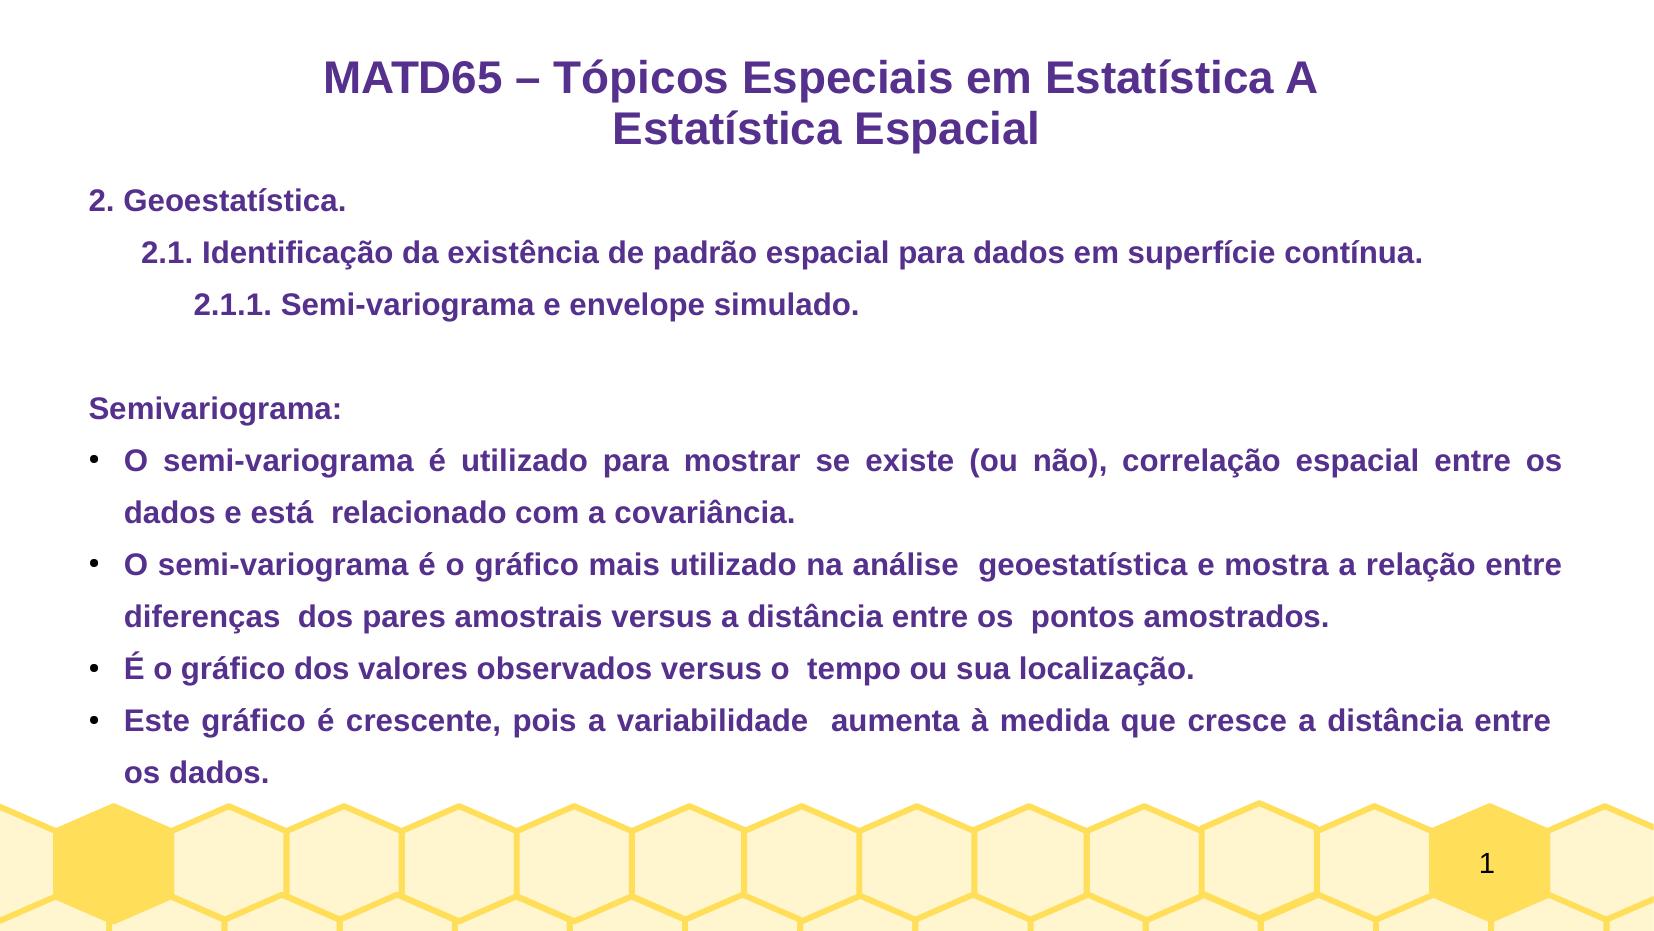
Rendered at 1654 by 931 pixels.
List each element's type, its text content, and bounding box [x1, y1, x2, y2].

title MATD65 – Tópicos Especiais em Estatística A Estatística Espacial [88, 29, 1565, 165]
list 2. Geoestatística. 2.1. Identificação da existência de padrão espacial para dados em superfície contínua. 2.1.1. Semi-variograma e envelope simulado. Semivariograma: O semi-variograma é utilizado para mostrar se existe (ou não), correlação espacial entre os dados e está relacionado com a covariância. O semi-variograma é o gráfico mais utilizado na análise geoestatística e mostra a relação entre diferenças dos pares amostrais versus a distância entre os pontos amostrados. É o gráfico dos valores observados versus o tempo ou sua localização. Este gráfico é crescente, pois a variabilidade aumenta à medida que cresce a distância entre os dados. [88, 165, 1565, 791]
